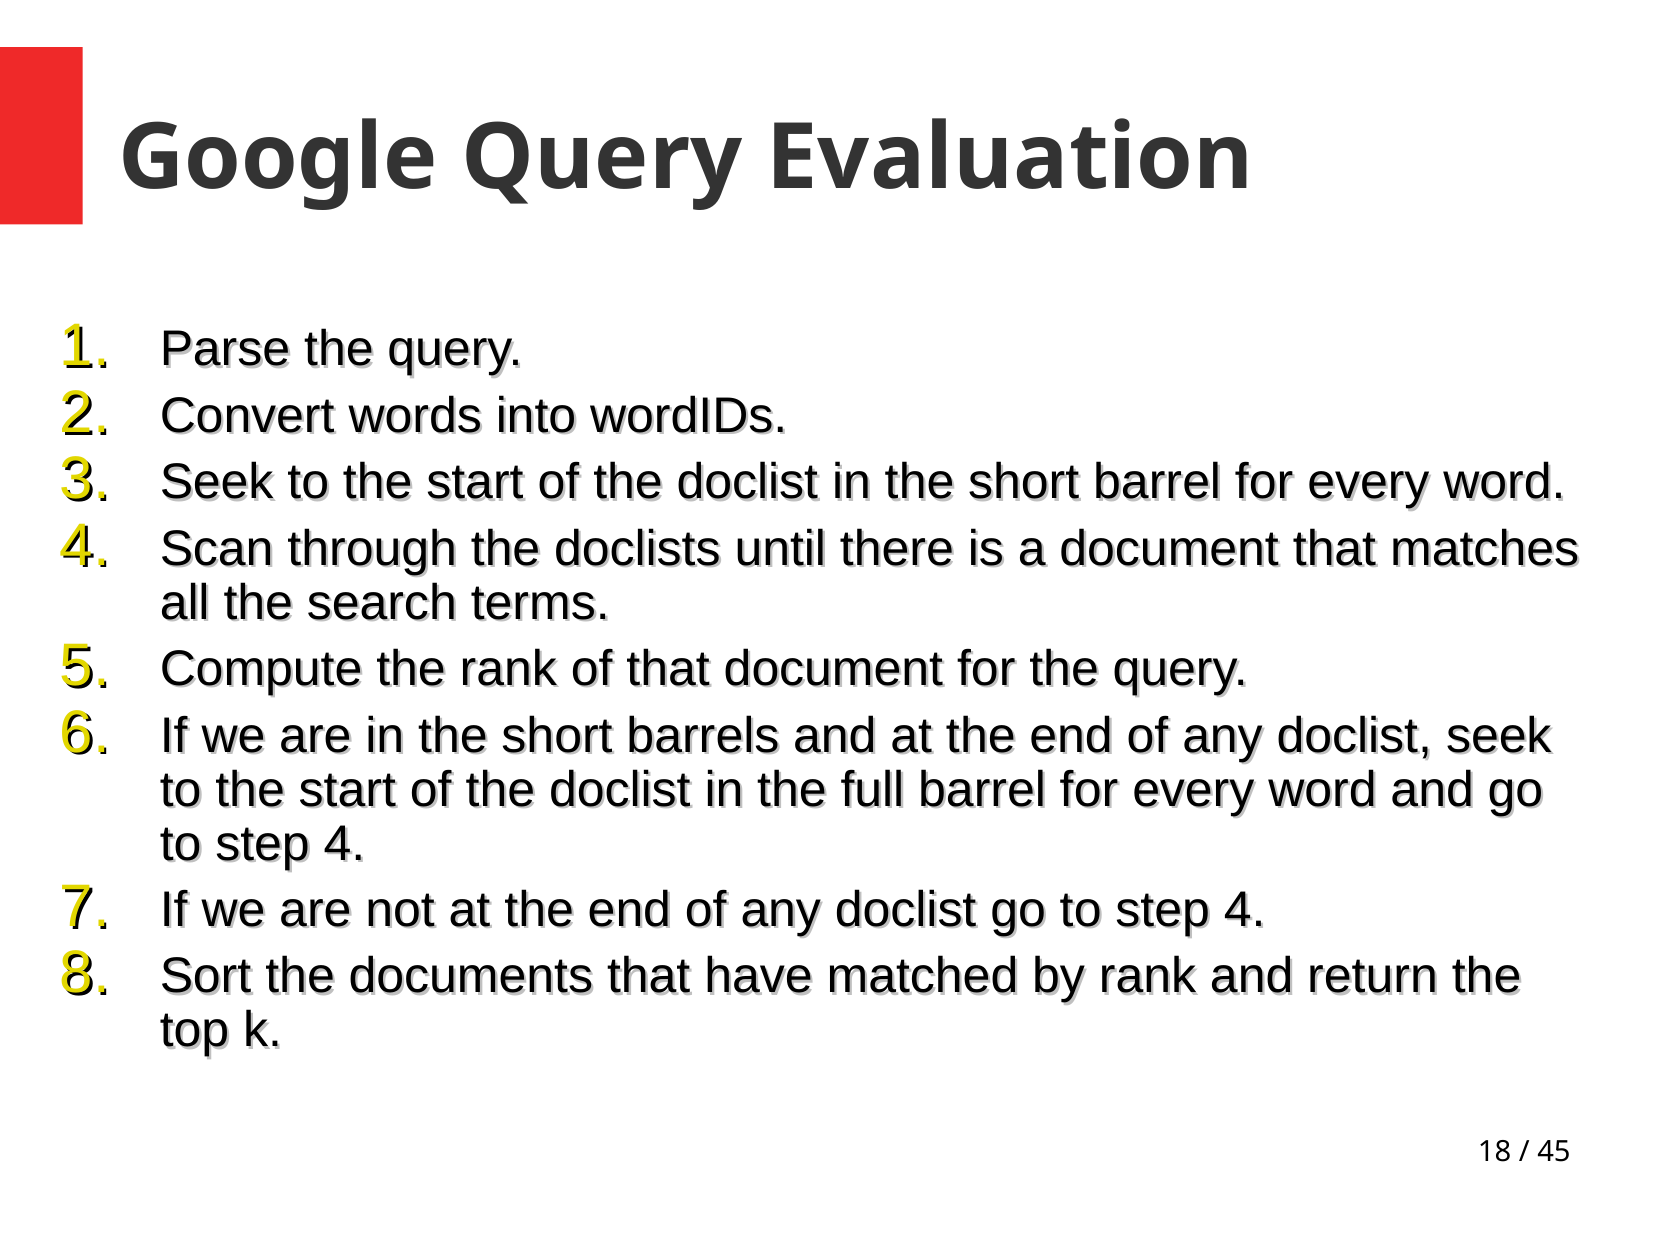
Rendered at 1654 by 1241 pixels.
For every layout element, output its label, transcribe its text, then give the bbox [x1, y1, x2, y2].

text_box Parse the query. Convert words into wordIDs. Seek to the start of the doclist in the short barrel for every word. Scan through the doclists until there is a document that matches all the search terms. Compute the rank of that document for the query. If we are in the short barrels and at the end of any doclist, seek to the start of the doclist in the full barrel for every word and go to step 4. If we are not at the end of any doclist go to step 4. Sort the documents that have matched by rank and return the top k. [45, 315, 1606, 1186]
title Google Query Evaluation [118, 49, 1571, 257]
